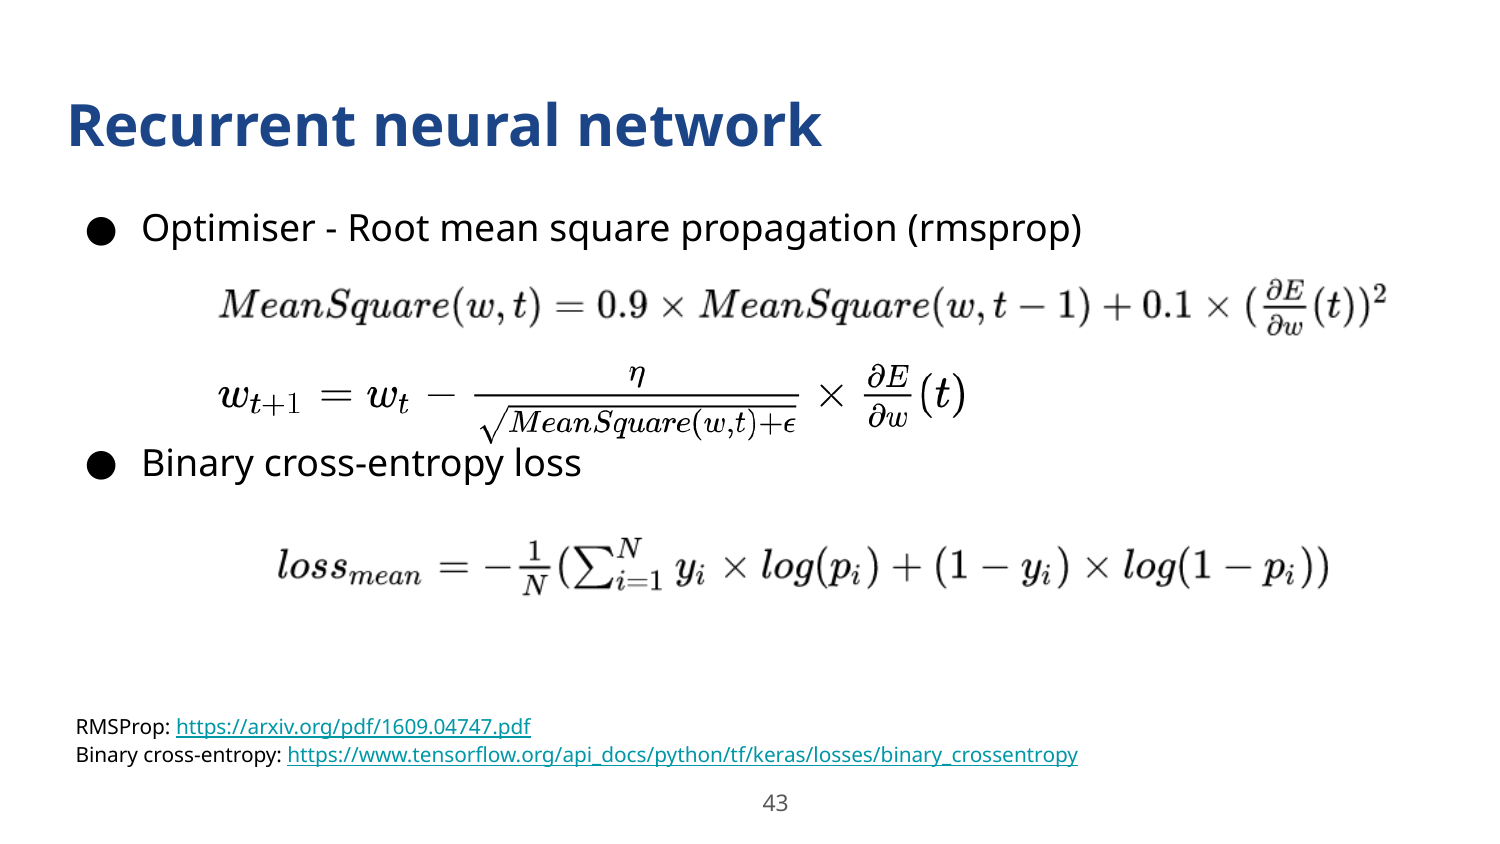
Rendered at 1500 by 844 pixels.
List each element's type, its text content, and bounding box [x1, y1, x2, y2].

text_box RMSProp: https://arxiv.org/pdf/1609.04747.pdf Binary cross-entropy: https://www.tensorflow.org/api_docs/python/tf/keras/losses/binary_crossentropy [60, 698, 1263, 772]
picture [277, 534, 1332, 599]
title Recurrent neural network [51, 72, 1449, 167]
picture [217, 275, 1392, 340]
picture [217, 359, 968, 448]
slide_number <number> [714, 771, 805, 837]
list Optimiser - Root mean square propagation (rmsprop) Binary cross-entropy loss [51, 189, 1449, 750]
